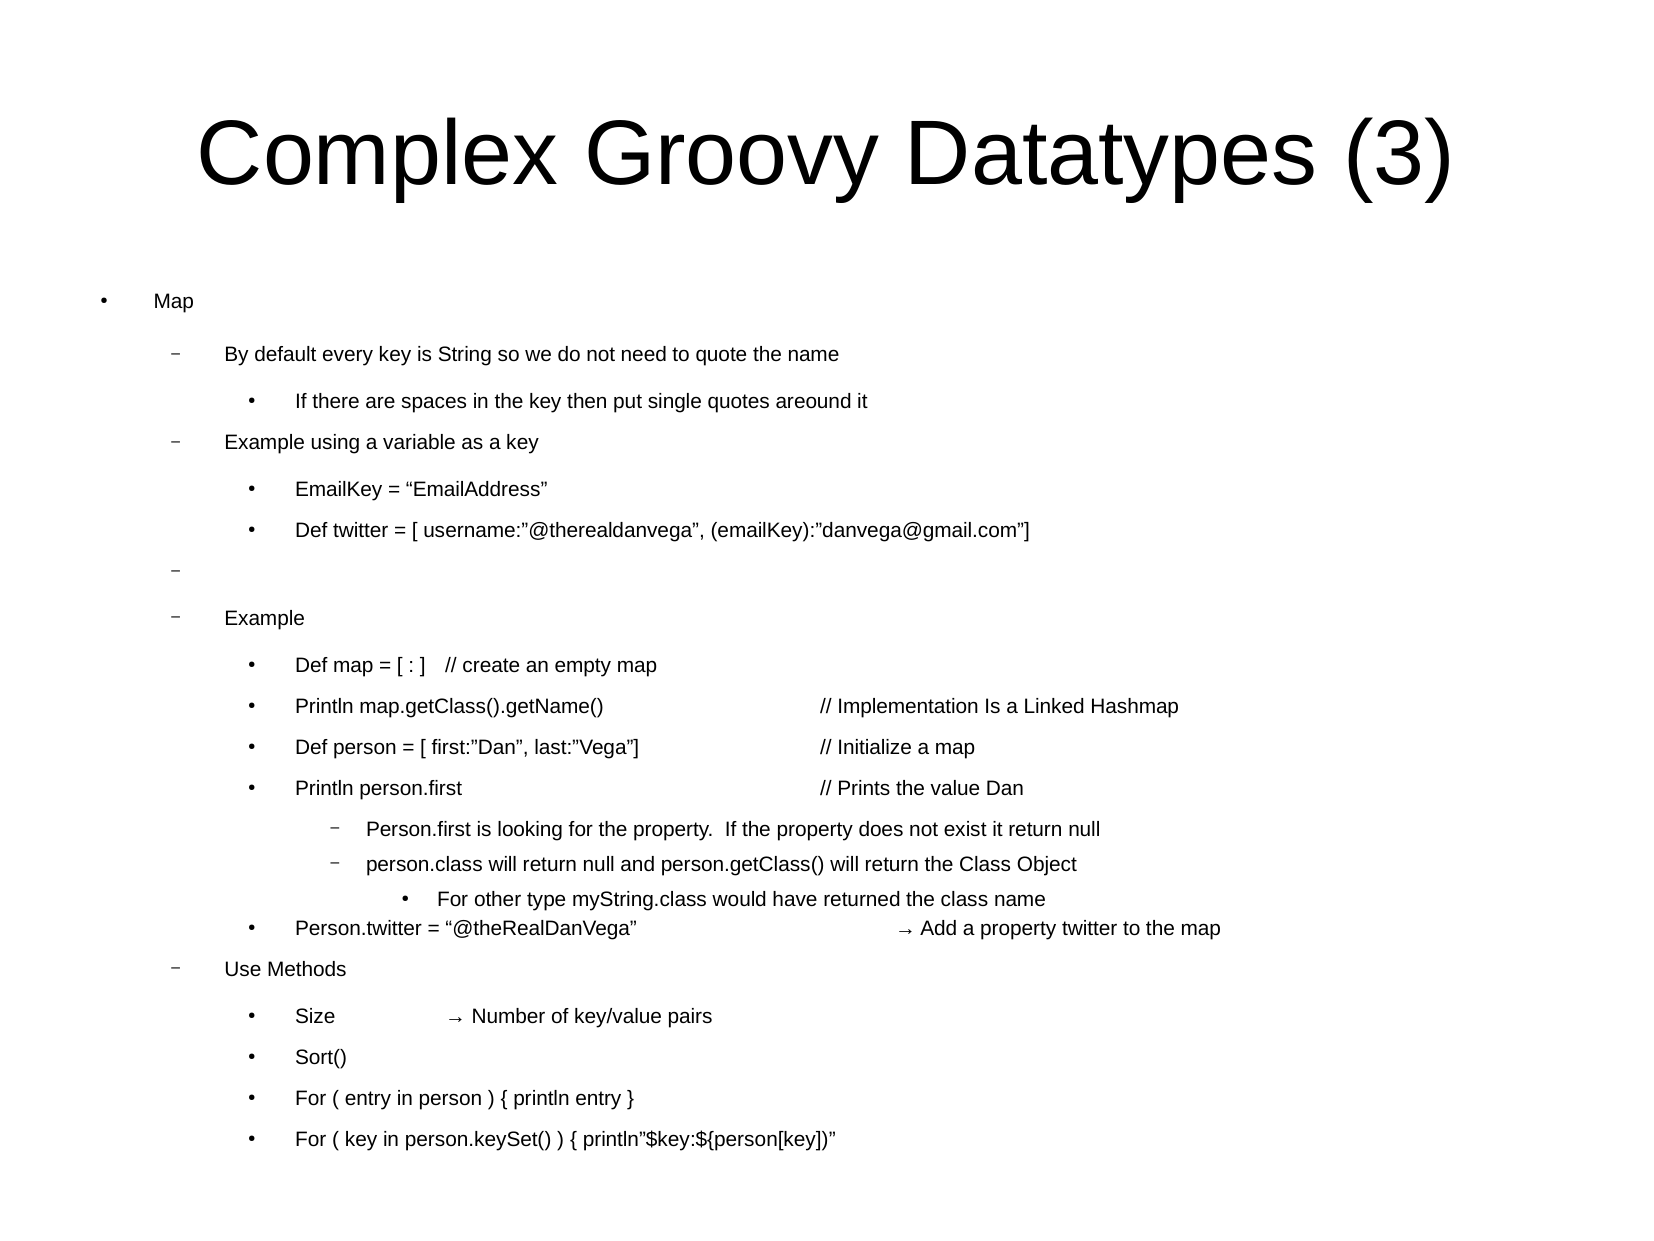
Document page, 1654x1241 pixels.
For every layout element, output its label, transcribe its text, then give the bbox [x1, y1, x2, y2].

list Map By default every key is String so we do not need to quote the name If there are spaces in the key then put single quotes areound it Example using a variable as a key EmailKey = “EmailAddress” Def twitter = [ username:”@therealdanvega”, (emailKey):”danvega@gmail.com”] Example Def map = [ : ] // create an empty map Println map.getClass().getName() // Implementation Is a Linked Hashmap Def person = [ first:”Dan”, last:”Vega”] // Initialize a map Println person.first // Prints the value Dan Person.first is looking for the property. If the property does not exist it return null person.class will return null and person.getClass() will return the Class Object For other type myString.class would have returned the class name Person.twitter = “@theRealDanVega” → Add a property twitter to the map Use Methods Size → Number of key/value pairs Sort() For ( entry in person ) { println entry } For ( key in person.keySet() ) { println”$key:${person[key])” [82, 290, 1571, 1201]
title Complex Groovy Datatypes (3) [82, 49, 1571, 257]
